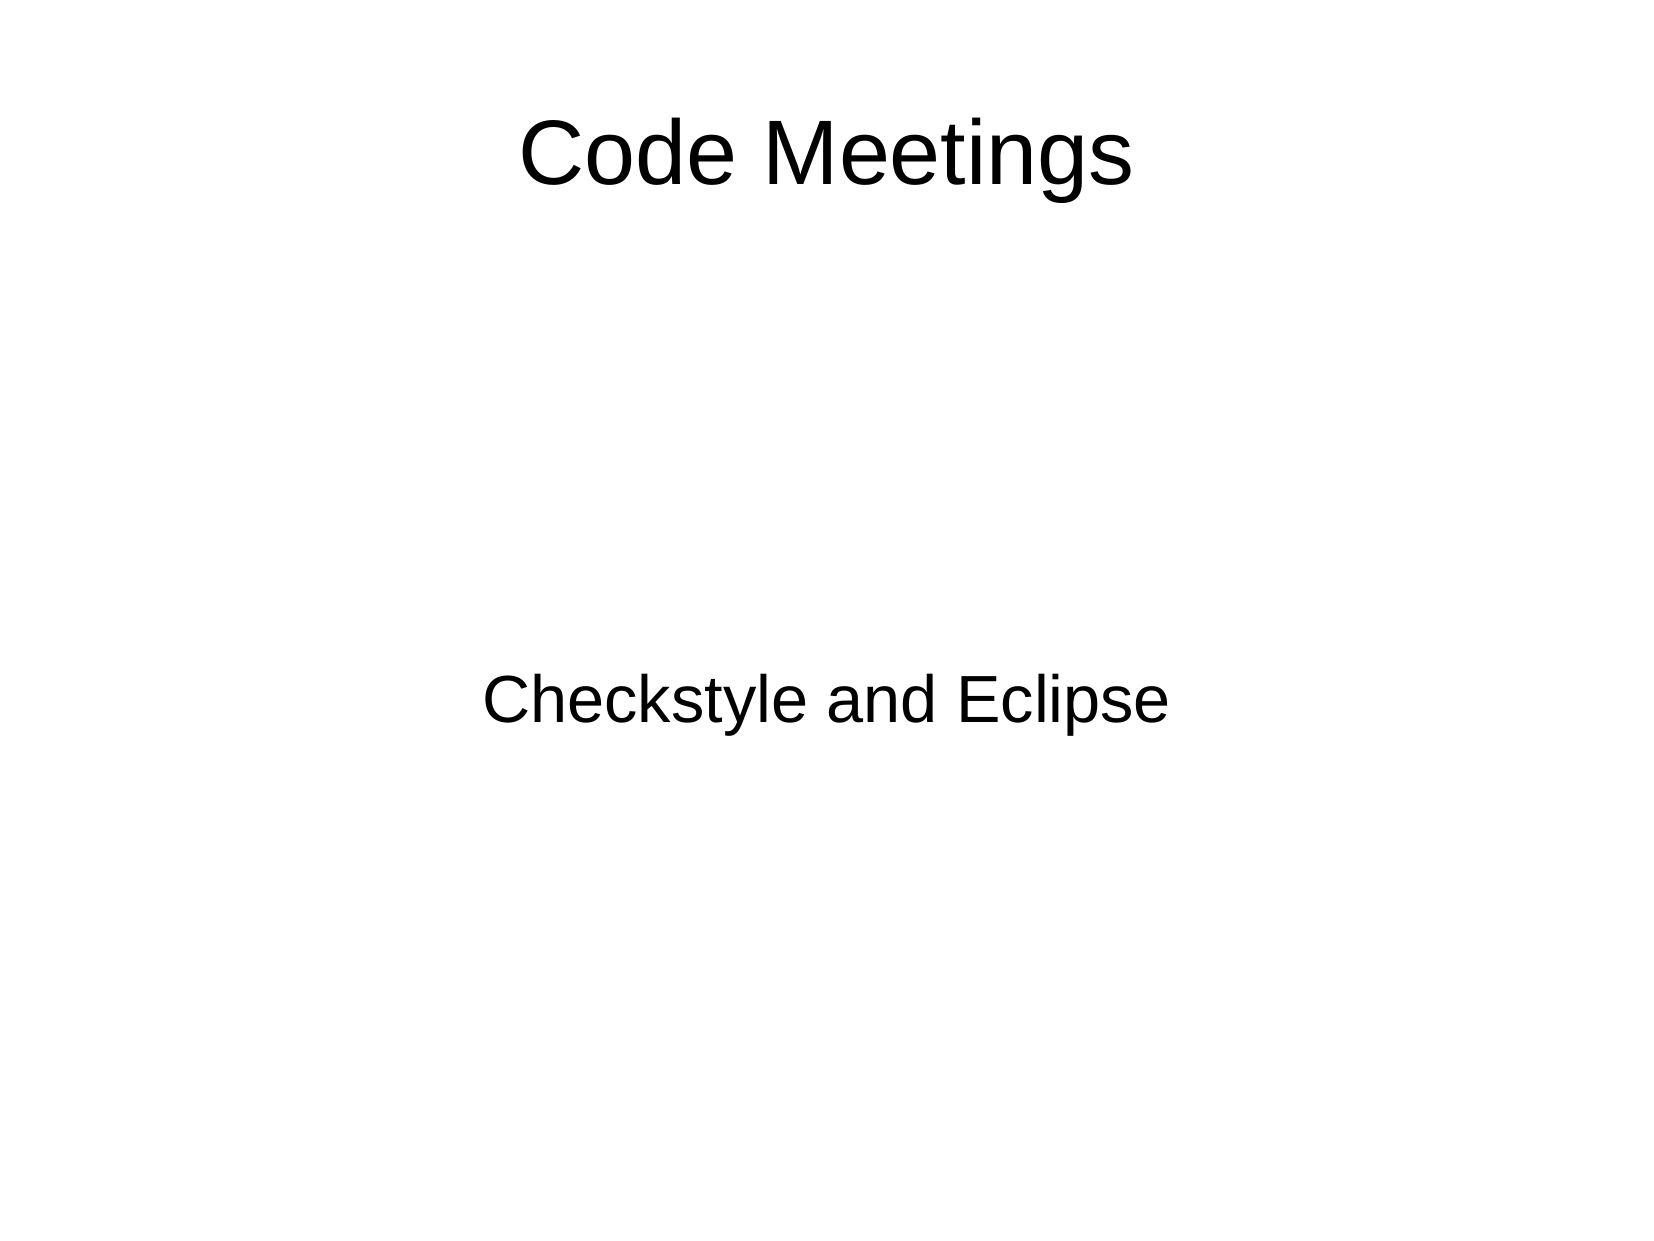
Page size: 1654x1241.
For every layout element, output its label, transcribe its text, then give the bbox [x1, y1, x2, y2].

subtitle Checkstyle and Eclipse [82, 290, 1571, 1109]
title Code Meetings [82, 49, 1571, 257]
